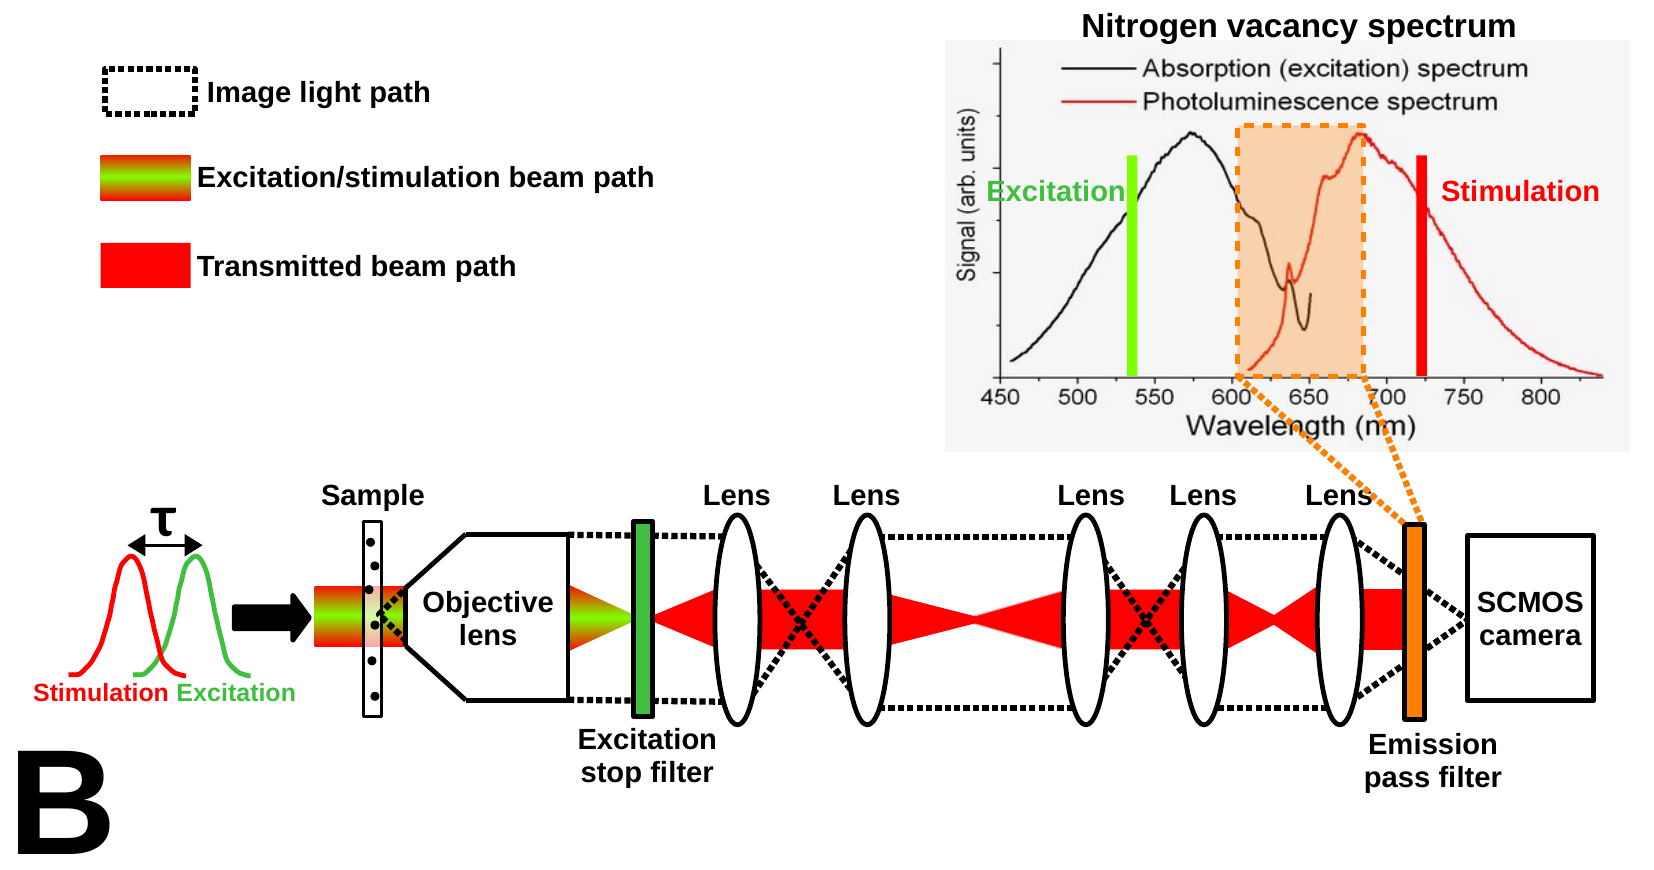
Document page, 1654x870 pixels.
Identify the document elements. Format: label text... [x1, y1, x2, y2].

text_box [1126, 248, 1138, 377]
text_box [314, 521, 405, 717]
text_box Emission pass filter [1333, 720, 1533, 801]
text_box Lens [1286, 471, 1392, 521]
text_box Objective lens [405, 578, 571, 658]
text_box [1126, 155, 1138, 167]
text_box Excitation/stimulation beam path [182, 153, 689, 233]
text_box Excitation stop filter [547, 715, 748, 795]
text_box [1467, 658, 1594, 701]
text_box Image light path [192, 69, 481, 117]
text_box B [0, 711, 190, 870]
text_box Stimulation [1419, 167, 1622, 248]
text_box Excitation [135, 671, 338, 721]
text_box [100, 155, 182, 201]
text_box Lens [1150, 471, 1256, 522]
text_box [1467, 535, 1594, 578]
text_box [100, 242, 182, 288]
text_box τ [118, 485, 209, 559]
text_box Excitation [954, 167, 1158, 248]
text_box [571, 514, 1425, 725]
text_box [1416, 155, 1427, 377]
text_box [422, 537, 566, 578]
text_box [424, 658, 566, 698]
text_box [234, 595, 310, 641]
text_box Lens [1038, 471, 1144, 522]
text_box Nitrogen vacancy spectrum [1044, 0, 1555, 81]
text_box Lens [814, 471, 920, 521]
picture [945, 40, 1630, 452]
text_box Lens [684, 471, 790, 521]
text_box SCMOS camera [1447, 578, 1613, 658]
text_box [1237, 125, 1364, 377]
text_box Sample [288, 472, 458, 520]
text_box Stimulation [0, 671, 135, 711]
text_box Transmitted beam path [182, 242, 533, 291]
text_box [104, 69, 192, 115]
